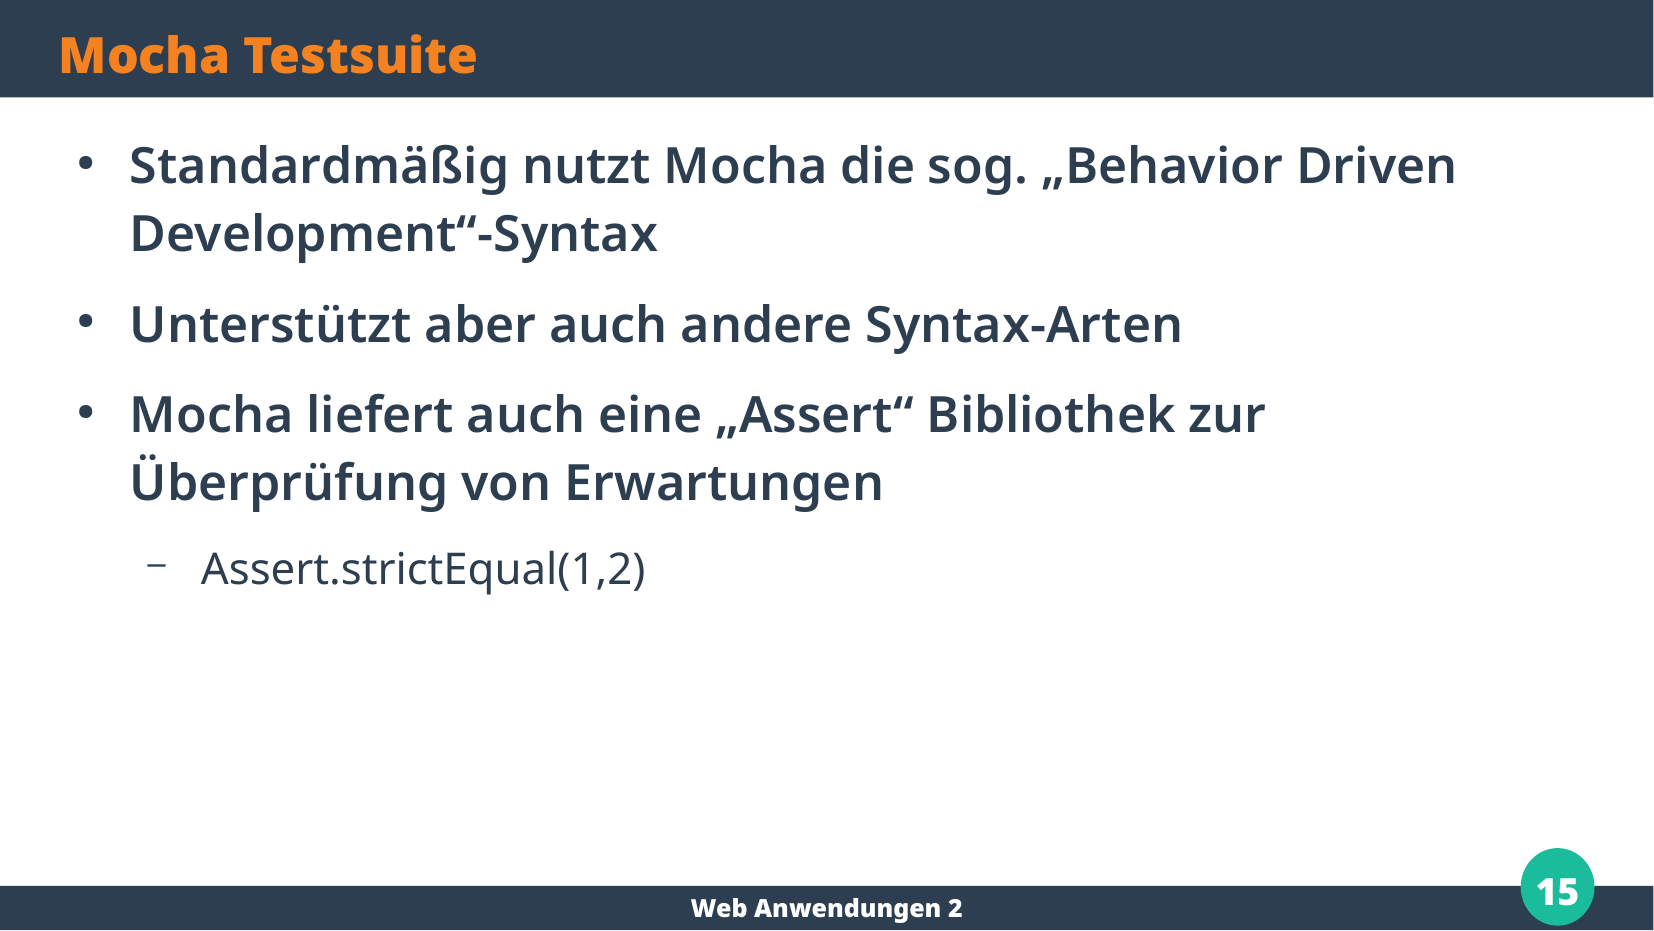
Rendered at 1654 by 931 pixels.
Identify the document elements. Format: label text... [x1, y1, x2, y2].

title Mocha Testsuite [59, 8, 1595, 89]
list Standardmäßig nutzt Mocha die sog. „Behavior Driven Development“-Syntax Unterstützt aber auch andere Syntax-Arten Mocha liefert auch eine „Assert“ Bibliothek zur Überprüfung von Erwartungen Assert.strictEqual(1,2) [59, 129, 1595, 864]
